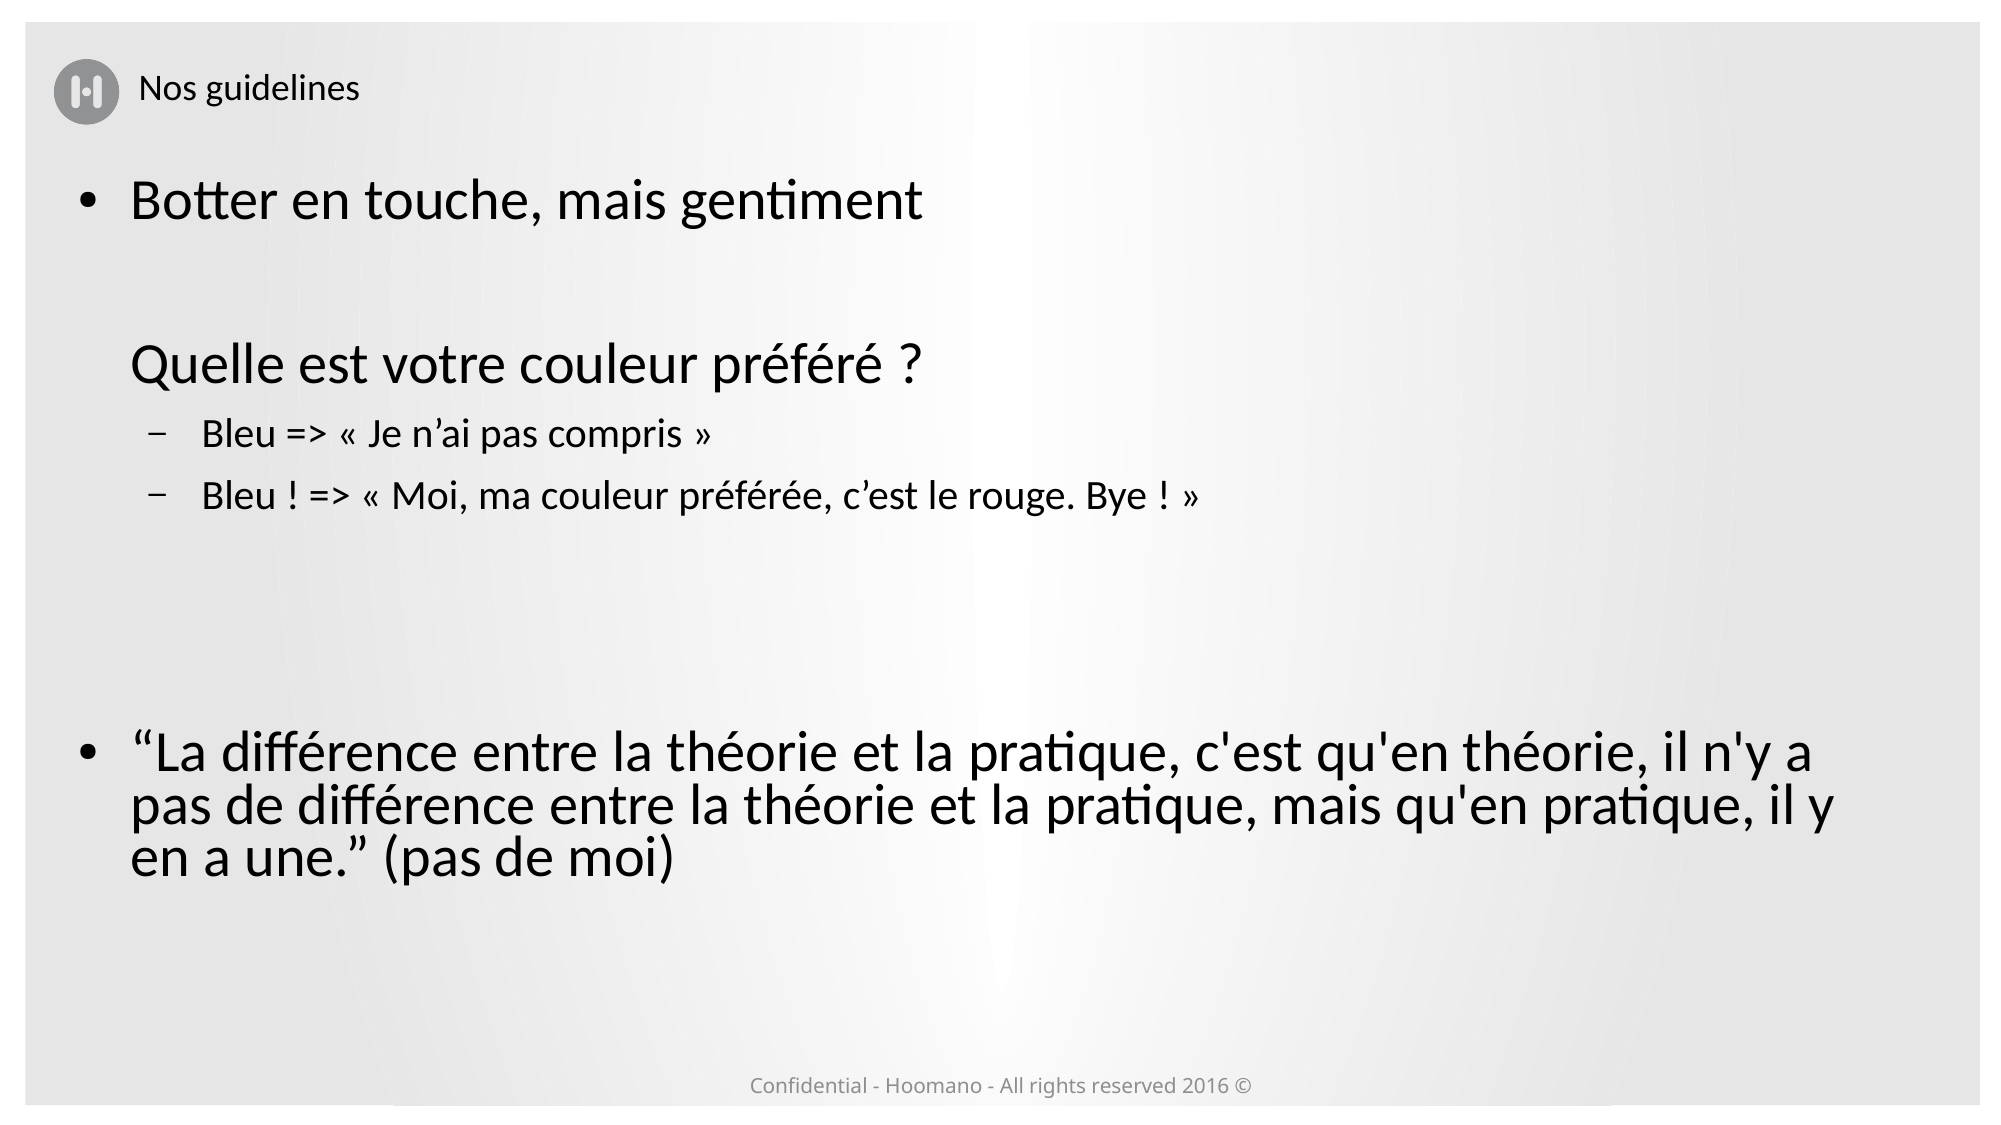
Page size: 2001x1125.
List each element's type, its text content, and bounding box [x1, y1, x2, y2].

list Botter en touche, mais gentiment Quelle est votre couleur préféré ? Bleu => « Je n’ai pas compris » Bleu ! => « Moi, ma couleur préférée, c’est le rouge. Bye ! » “La différence entre la théorie et la pratique, c'est qu'en théorie, il n'y a pas de différence entre la théorie et la pratique, mais qu'en pratique, il y en a une.” (pas de moi) [60, 177, 1907, 1081]
picture [49, 55, 123, 127]
title Nos guidelines [138, 55, 1864, 127]
